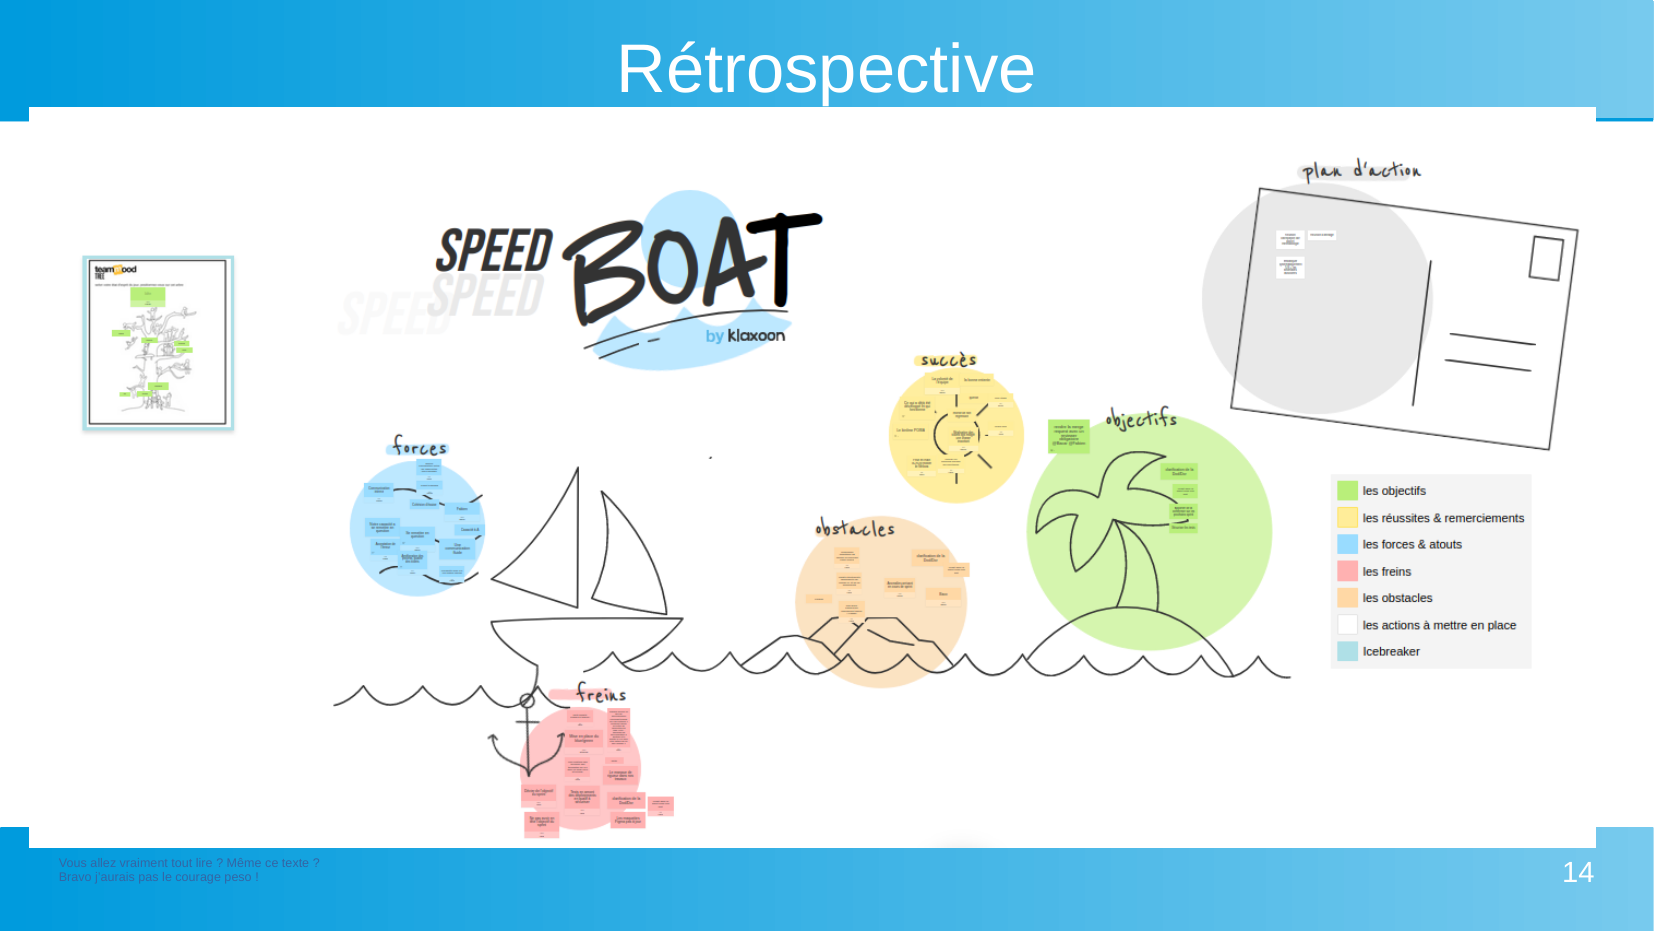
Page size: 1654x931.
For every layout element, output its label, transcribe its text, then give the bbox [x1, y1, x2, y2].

picture [29, 107, 1596, 848]
title Rétrospective [59, 29, 1595, 107]
